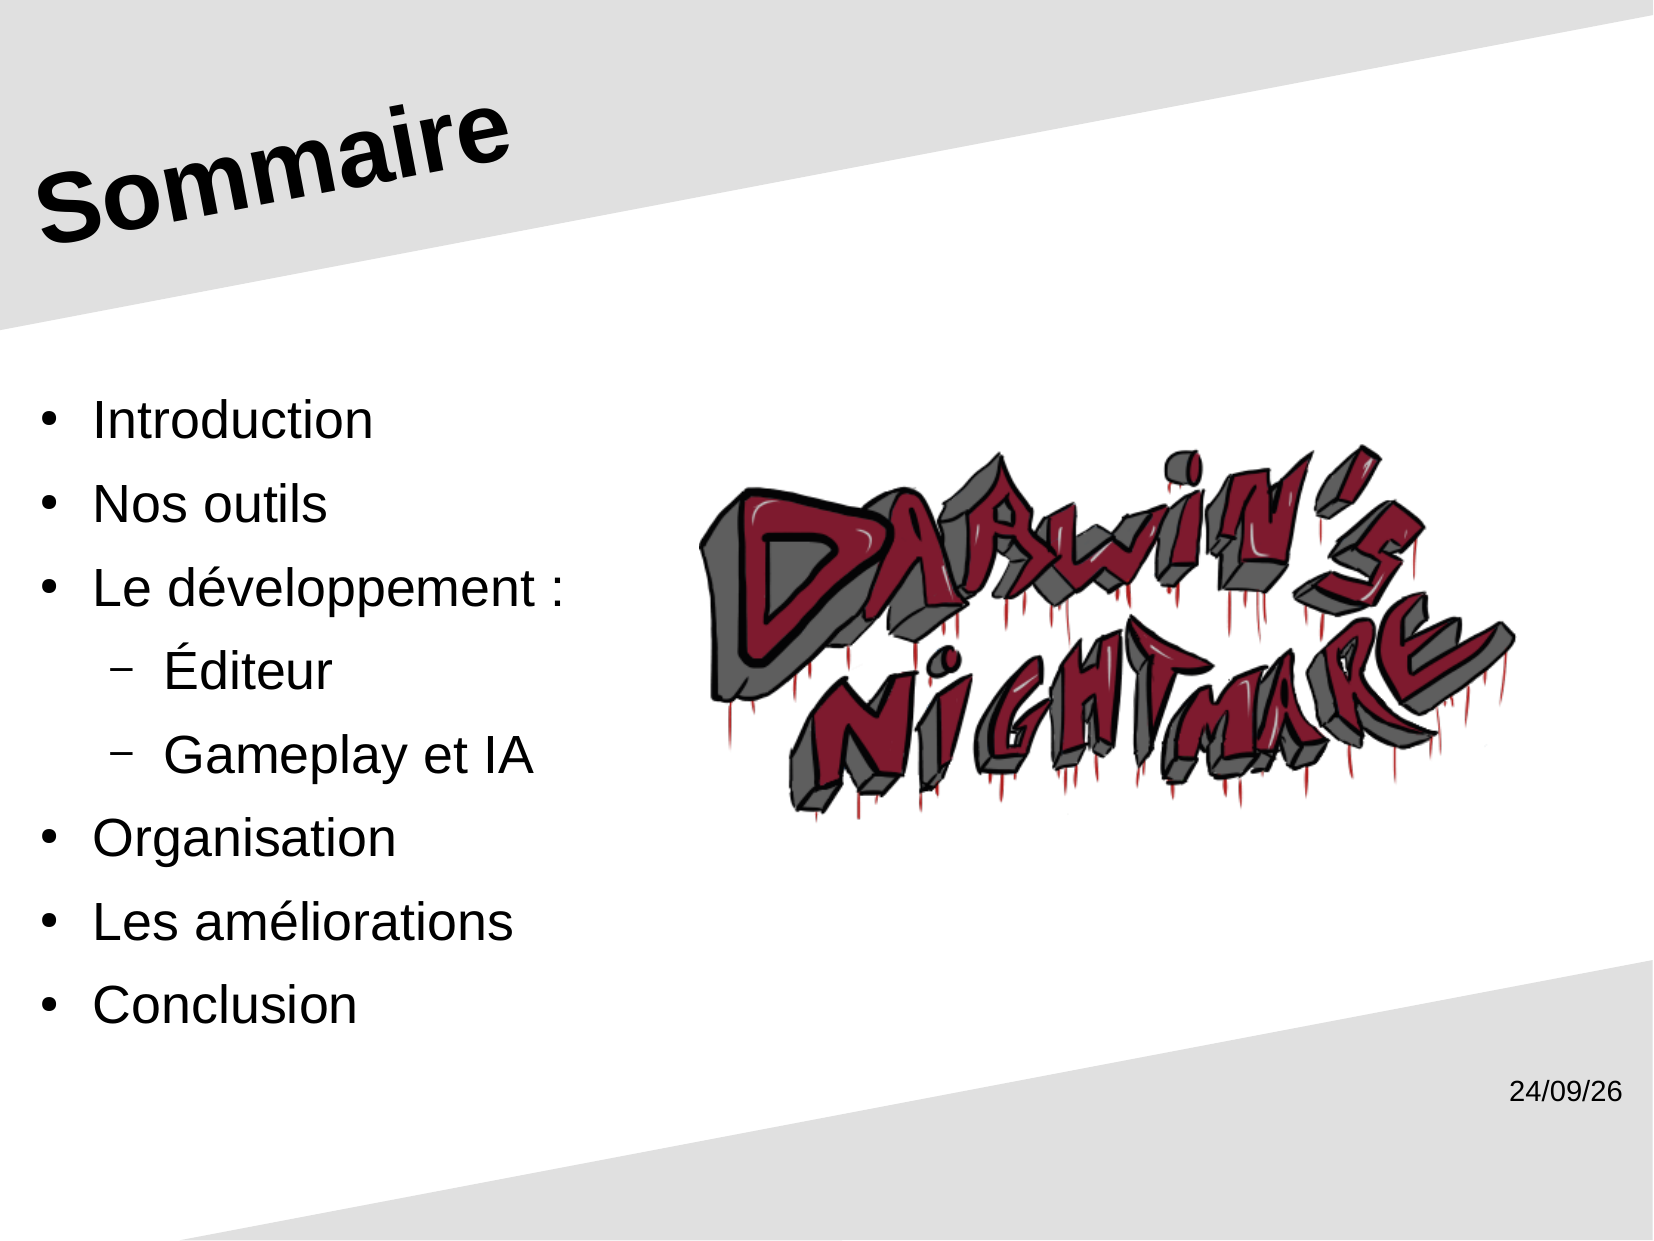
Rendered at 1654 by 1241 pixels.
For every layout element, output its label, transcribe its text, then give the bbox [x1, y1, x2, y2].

list Introduction Nos outils Le développement : Éditeur Gameplay et IA Organisation Les améliorations Conclusion [21, 389, 567, 1110]
picture [699, 443, 1517, 827]
title Sommaire [16, 0, 1517, 316]
